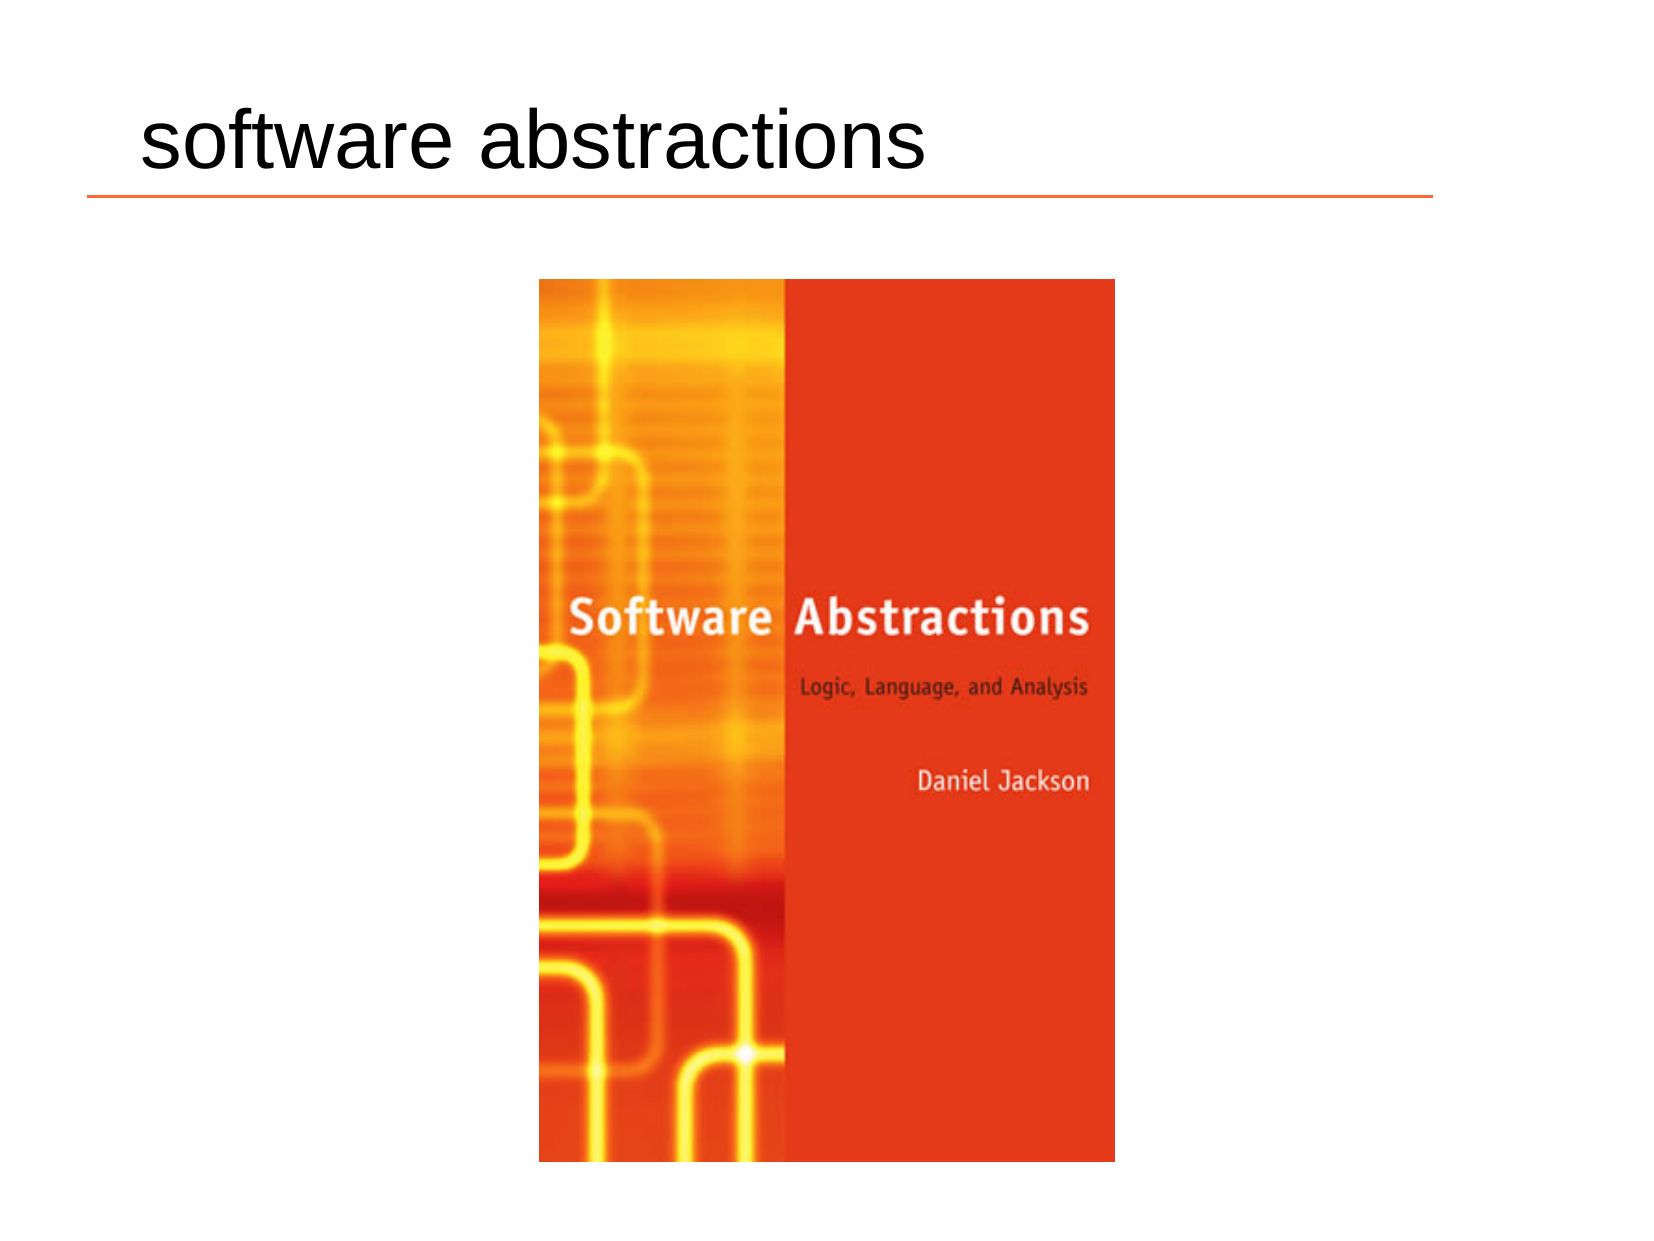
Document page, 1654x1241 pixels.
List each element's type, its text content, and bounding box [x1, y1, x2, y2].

picture [539, 279, 1115, 1162]
title software abstractions [140, 86, 1603, 192]
